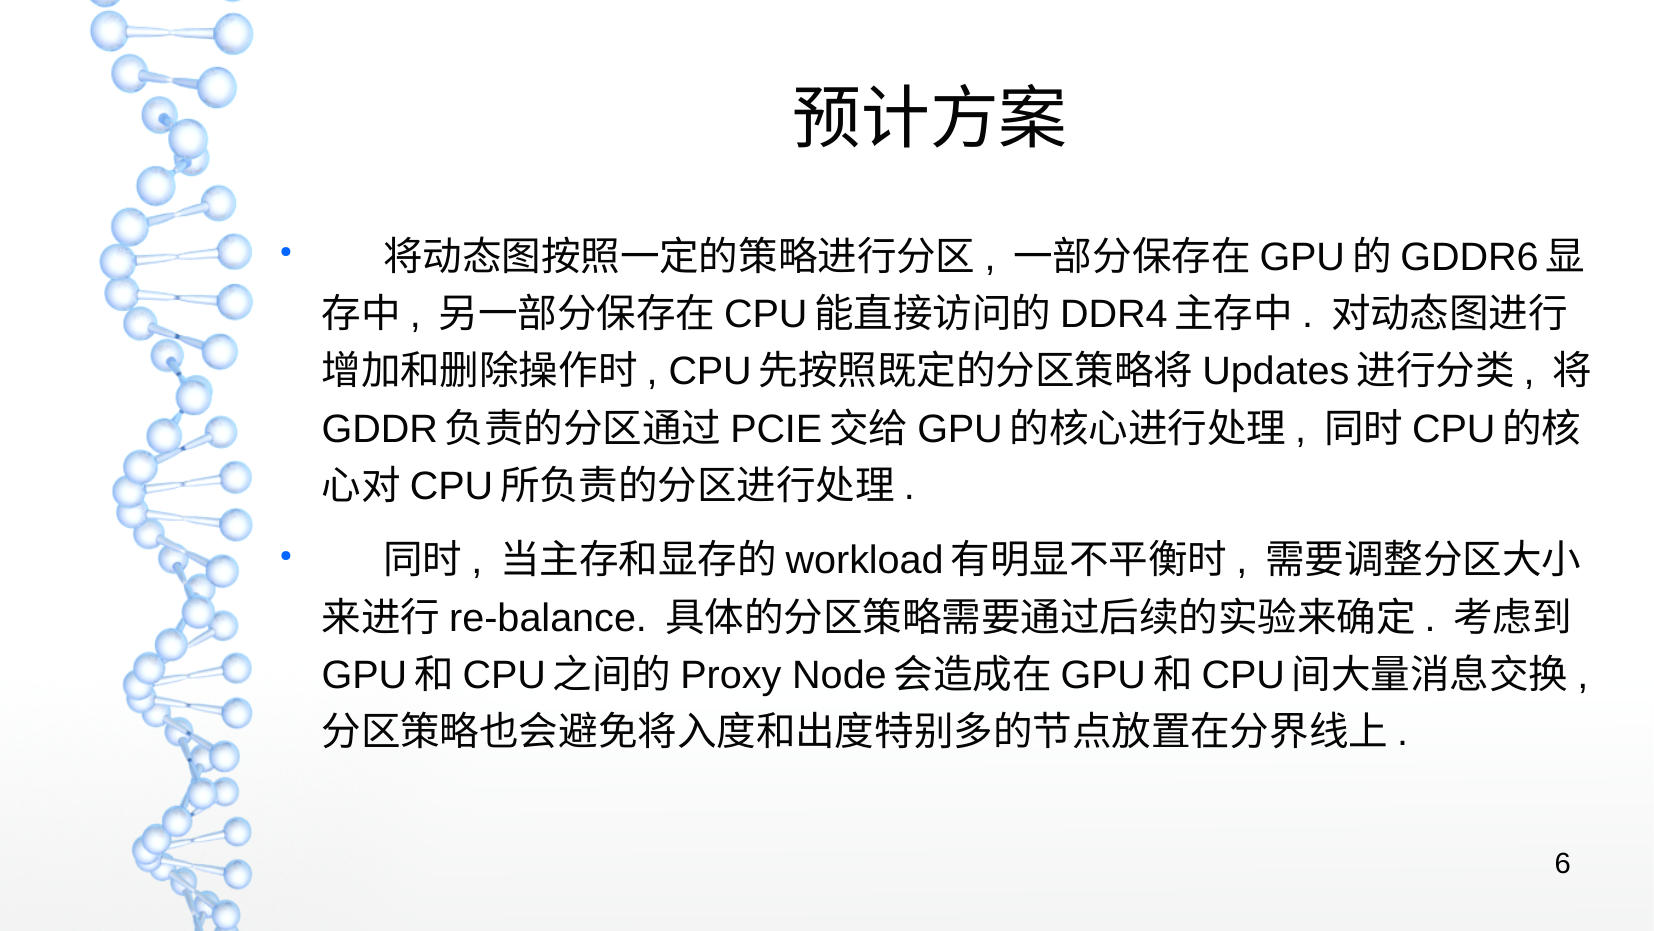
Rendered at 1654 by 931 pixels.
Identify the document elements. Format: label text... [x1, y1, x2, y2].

picture [0, 0, 1654, 931]
title 预计方案 [265, 35, 1595, 189]
list 将动态图按照一定的策略进行分区, 一部分保存在GPU的GDDR6显存中, 另一部分保存在CPU能直接访问的DDR4主存中. 对动态图进行增加和删除操作时, CPU先按照既定的分区策略将Updates进行分类, 将GDDR负责的分区通过PCIE交给GPU的核心进行处理, 同时CPU的核心对CPU所负责的分区进行处理. 同时, 当主存和显存的workload有明显不平衡时, 需要调整分区大小来进行re-balance. 具体的分区策略需要通过后续的实验来确定. 考虑到GPU和CPU之间的Proxy Node会造成在GPU和CPU间大量消息交换, 分区策略也会避免将入度和出度特别多的节点放置在分界线上. [265, 224, 1595, 764]
